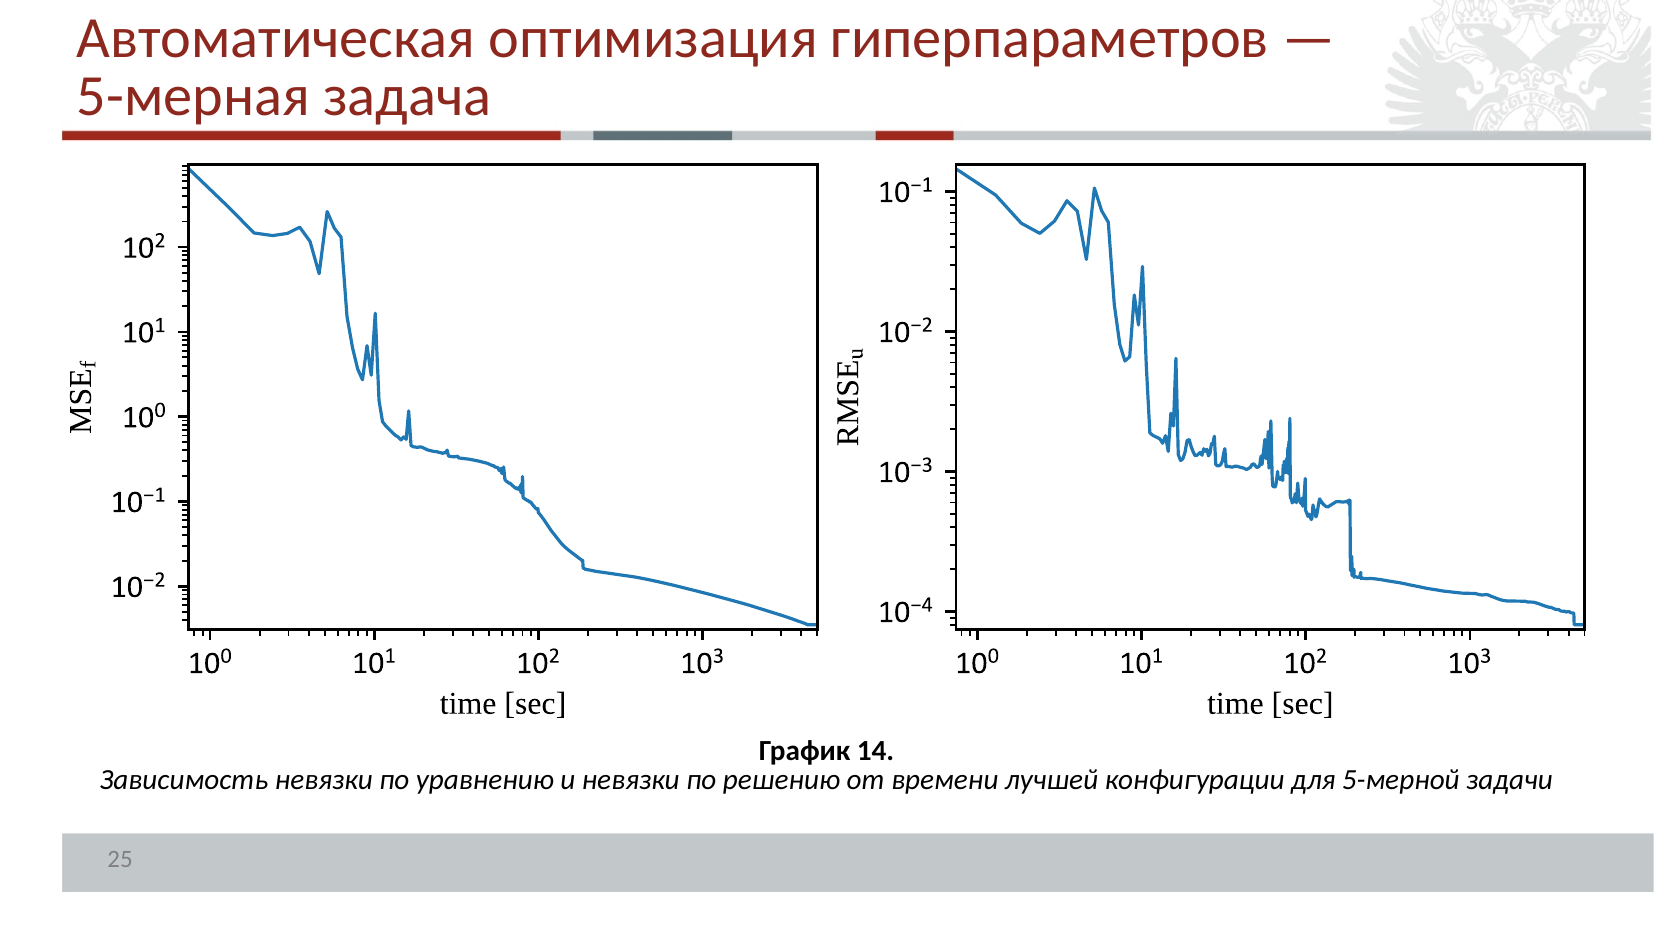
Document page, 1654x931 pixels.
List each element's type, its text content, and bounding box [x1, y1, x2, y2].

text_box График 14. Зависимость невязки по уравнению и невязки по решению от времени лучшей конфигурации для 5-мерной задачи [73, 738, 1580, 797]
title Автоматическая оптимизация гиперпараметров — 5-мерная задача [76, 13, 1565, 131]
picture [0, 0, 1654, 931]
